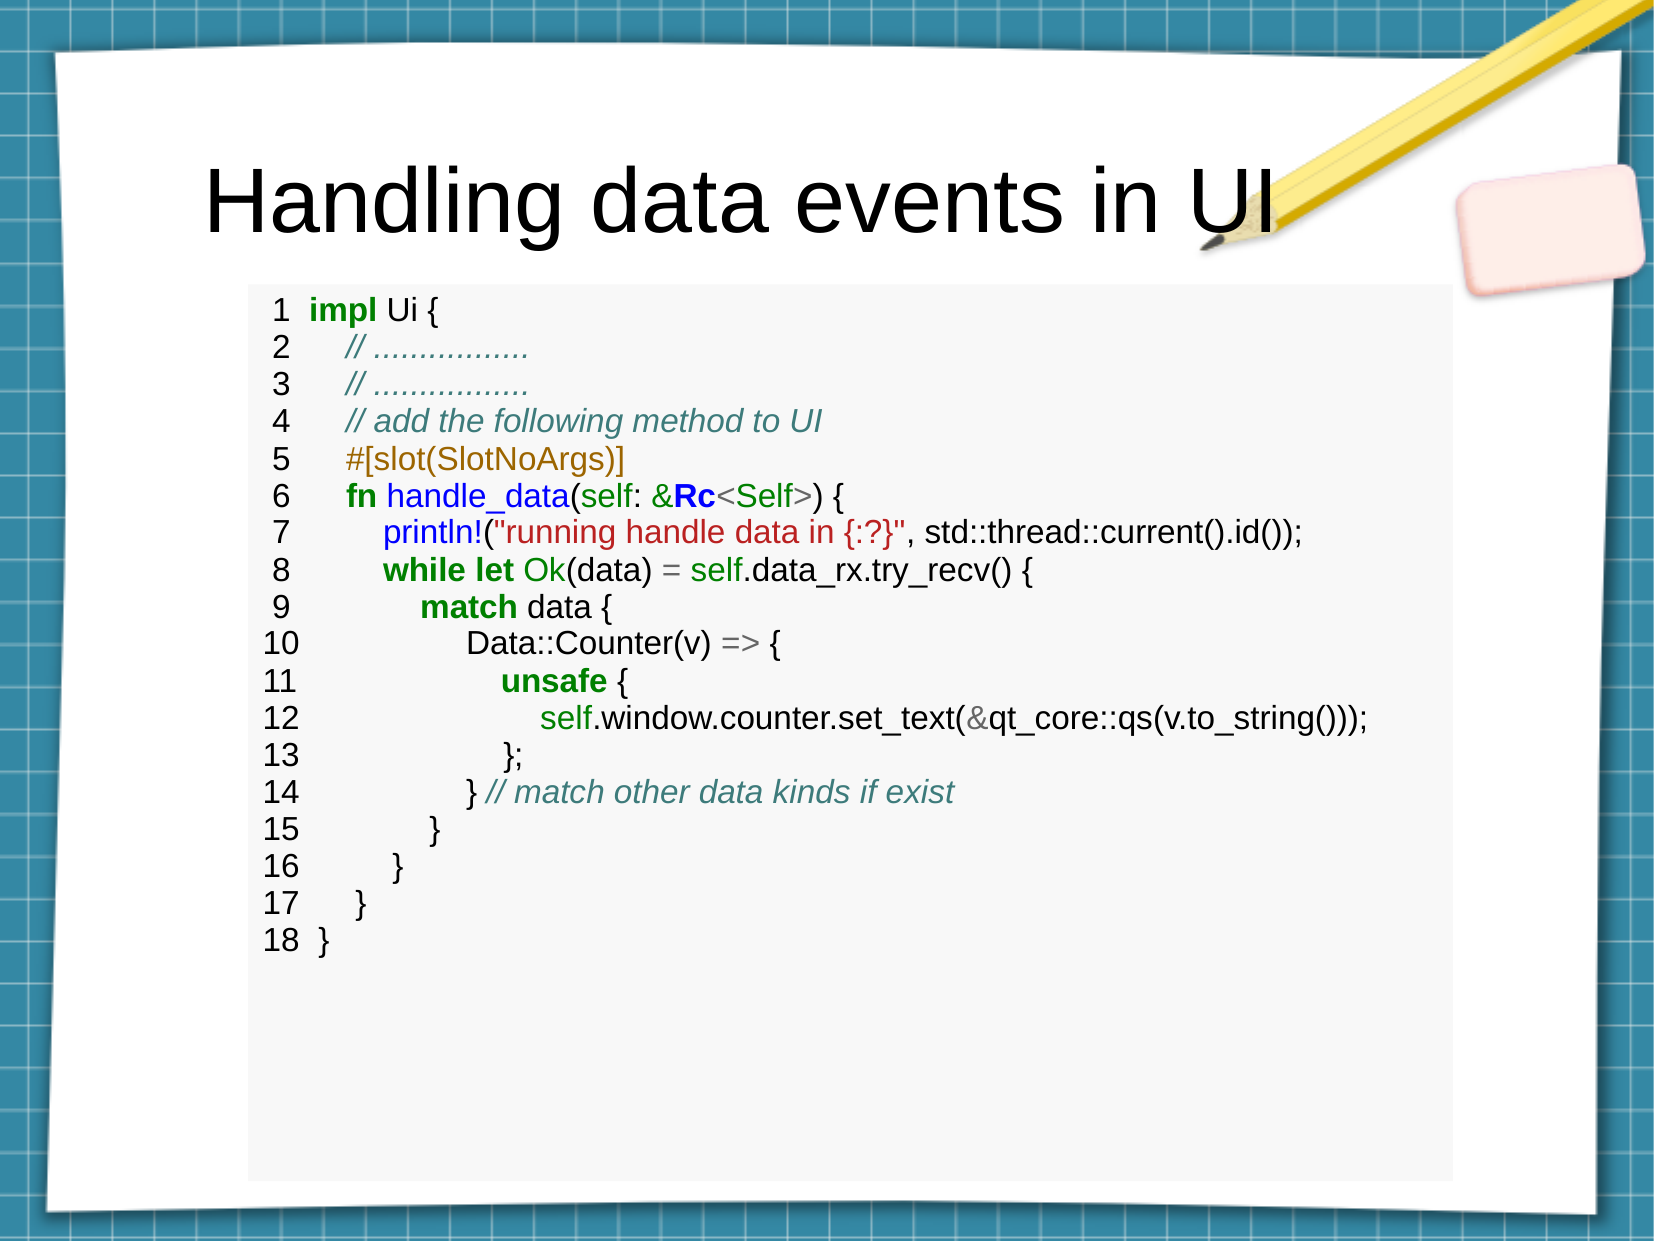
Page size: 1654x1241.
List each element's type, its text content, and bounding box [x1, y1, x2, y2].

text_box Handling data events in UI [188, 141, 1347, 272]
text_box 1 impl Ui { 2 // ................. 3 // ................. 4 // add the following method to UI 5 #[slot(SlotNoArgs)] 6 fn handle_data(self: &Rc<Self>) { 7 println!("running handle data in {:?}", std::thread::current().id()); 8 while let Ok(data) = self.data_rx.try_recv() { 9 match data { 10 Data::Counter(v) => { 11 unsafe { 12 self.window.counter.set_text(&qt_core::qs(v.to_string())); 13 }; 14 } // match other data kinds if exist 15 } 16 } 17 } 18 } [248, 284, 1453, 1182]
picture [0, 0, 1654, 1241]
